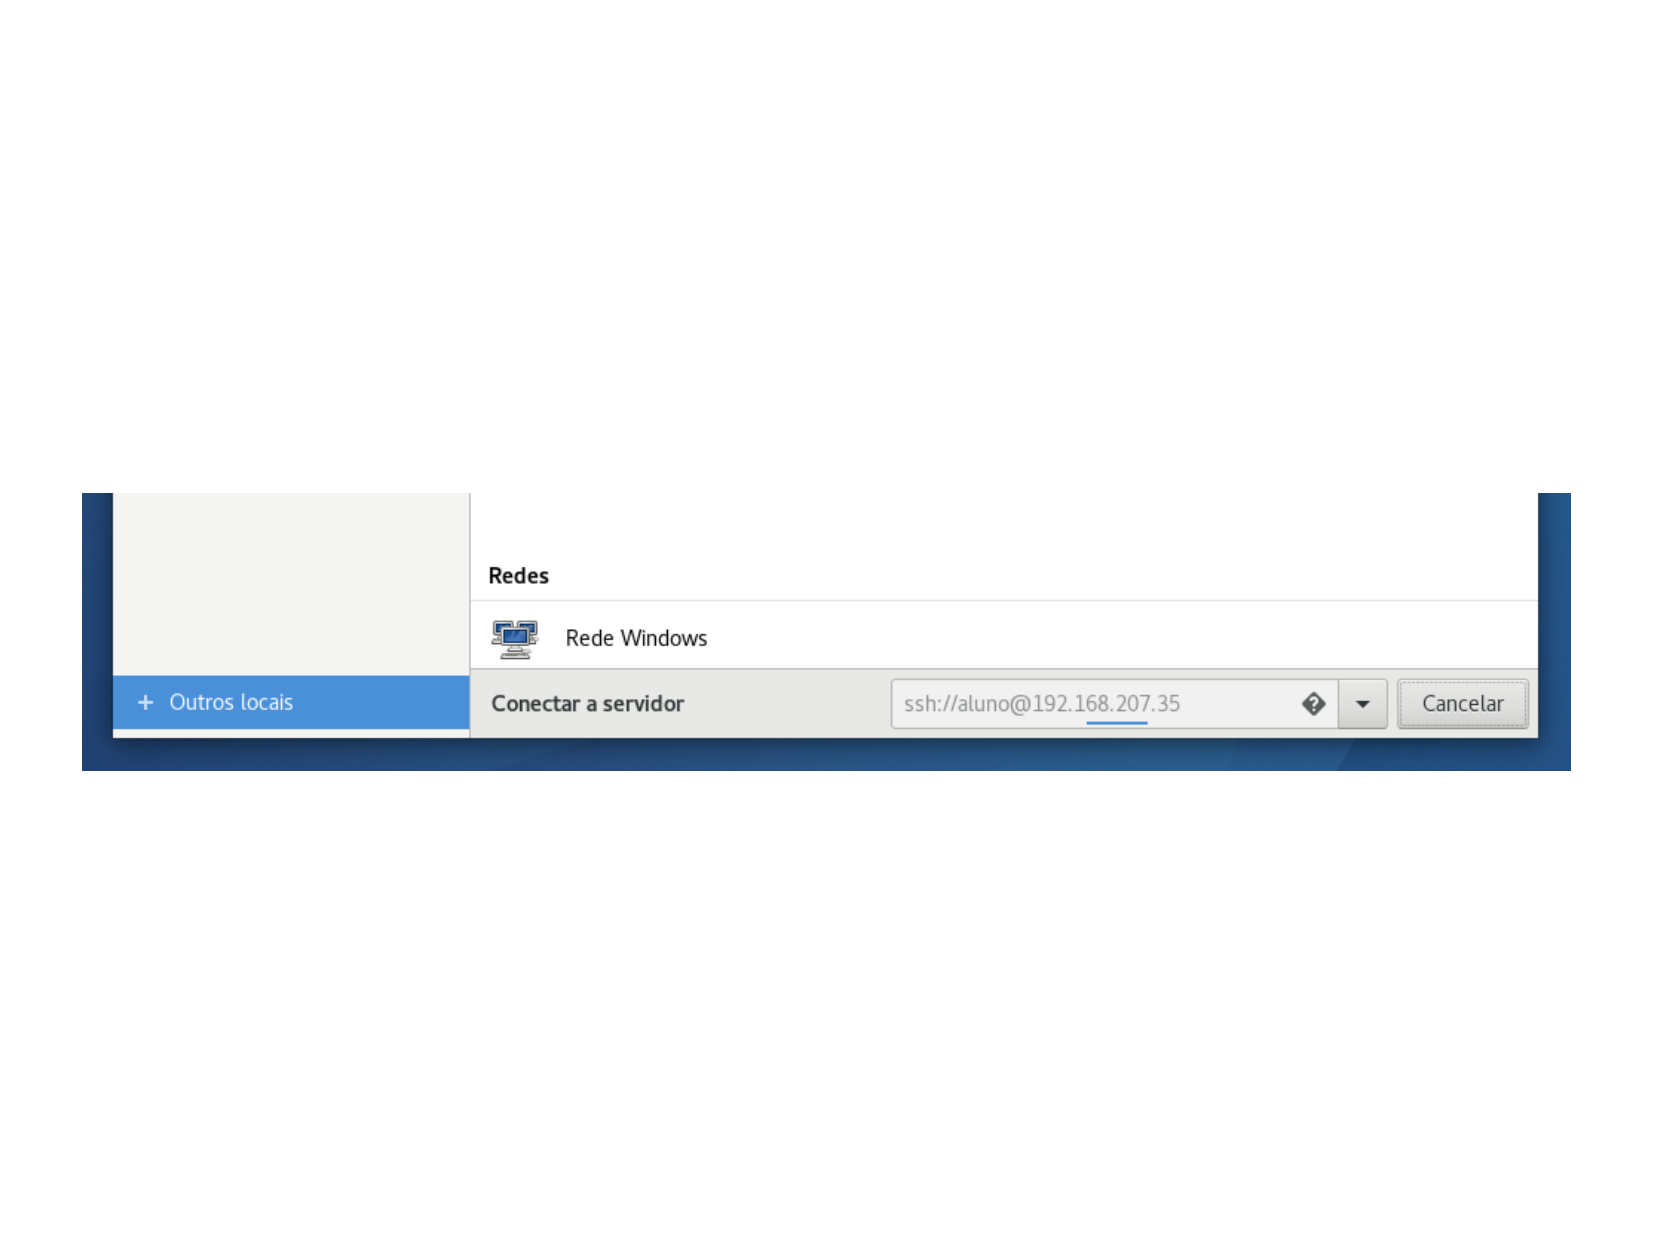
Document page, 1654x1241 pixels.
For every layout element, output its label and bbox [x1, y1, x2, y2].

picture [82, 493, 1571, 771]
